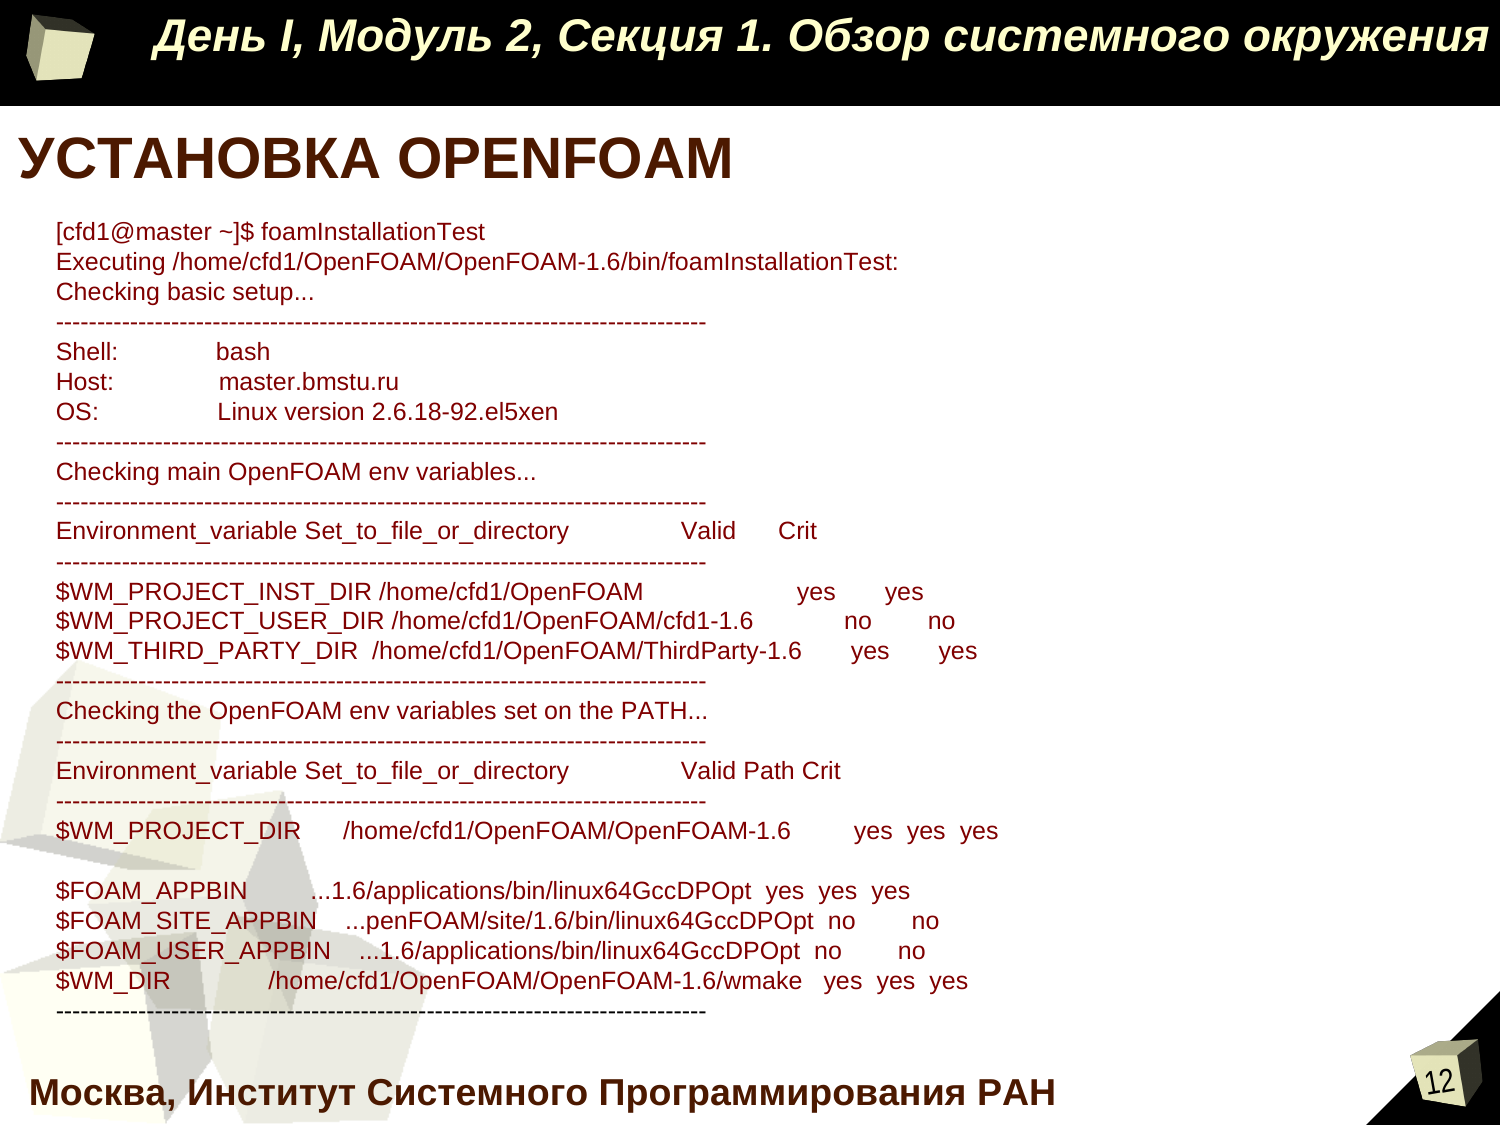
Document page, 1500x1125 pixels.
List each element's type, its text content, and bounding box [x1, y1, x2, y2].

picture [423, 1088, 433, 1102]
text_box [cfd1@master ~]$ foamInstallationTest Executing /home/cfd1/OpenFOAM/OpenFOAM-1.6/bin/foamInstallationTest: Checking basic setup... ------------------------------------------------------------------------------- Shell: bash Host: master.bmstu.ru OS: Linux version 2.6.18-92.el5xen ------------------------------------------------------------------------------- Checking main OpenFOAM env variables... ------------------------------------------------------------------------------- Environment_variable Set_to_file_or_directory Valid Crit ------------------------------------------------------------------------------- $WM_PROJECT_INST_DIR /home/cfd1/OpenFOAM yes yes $WM_PROJECT_USER_DIR /home/cfd1/OpenFOAM/cfd1-1.6 no no $WM_THIRD_PARTY_DIR /home/cfd1/OpenFOAM/ThirdParty-1.6 yes yes ------------------------------------------------------------------------------- Checking the OpenFOAM env variables set on the PATH... ------------------------------------------------------------------------------- Environment_variable Set_to_file_or_directory Valid Path Crit ------------------------------------------------------------------------------- $WM_PROJECT_DIR /home/cfd1/OpenFOAM/OpenFOAM-1.6 yes yes yes $FOAM_APPBIN ...1.6/applications/bin/linux64GccDPOpt yes yes yes $FOAM_SITE_APPBIN ...penFOAM/site/1.6/bin/linux64GccDPOpt no no $FOAM_USER_APPBIN ...1.6/applications/bin/linux64GccDPOpt no no $WM_DIR /home/cfd1/OpenFOAM/OpenFOAM-1.6/wmake yes yes yes ------------------------------------------------------------------------------- [41, 207, 1430, 1062]
text_box УСТАНОВКА OPENFOAM [4, 112, 1500, 198]
picture [0, 659, 433, 1125]
